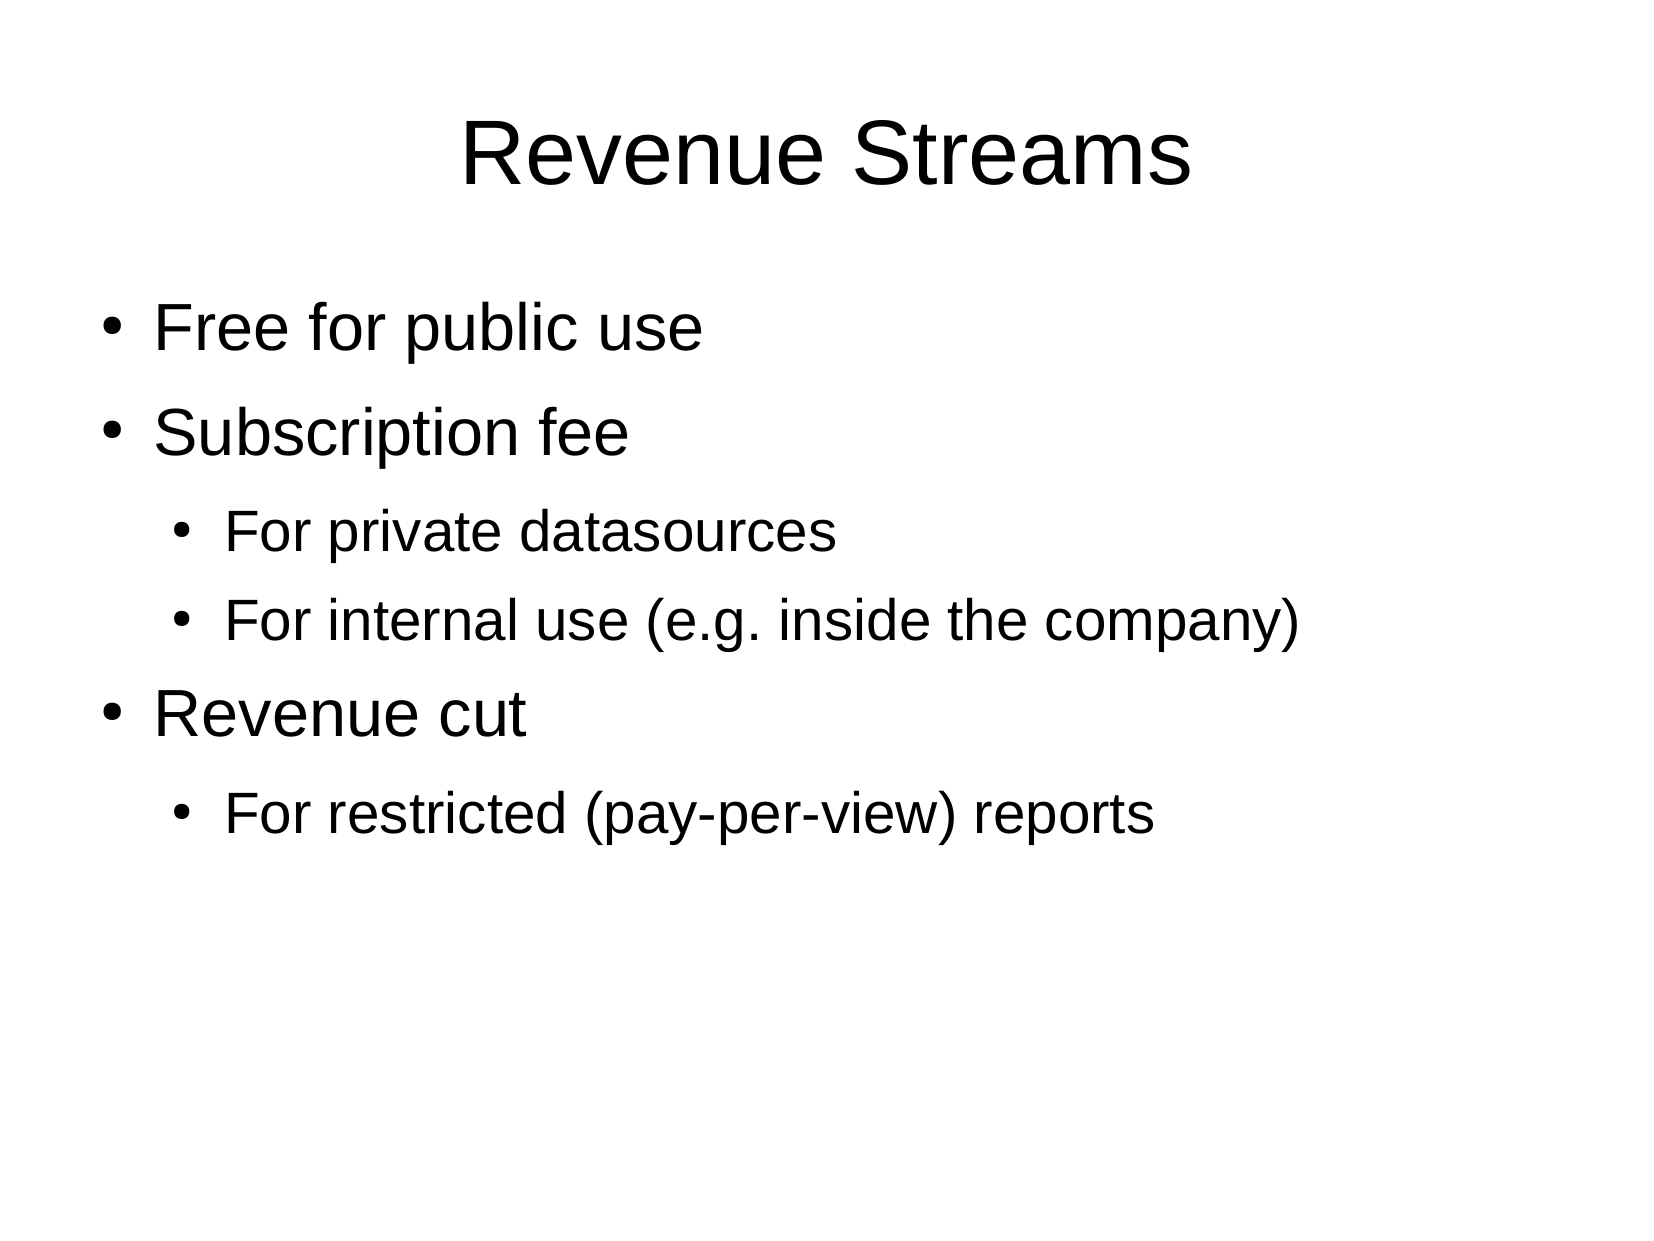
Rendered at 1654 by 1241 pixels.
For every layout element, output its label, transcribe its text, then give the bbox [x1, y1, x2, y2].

list Free for public use Subscription fee For private datasources For internal use (e.g. inside the company) Revenue cut For restricted (pay-per-view) reports [82, 290, 1571, 1094]
title Revenue Streams [82, 56, 1571, 250]
